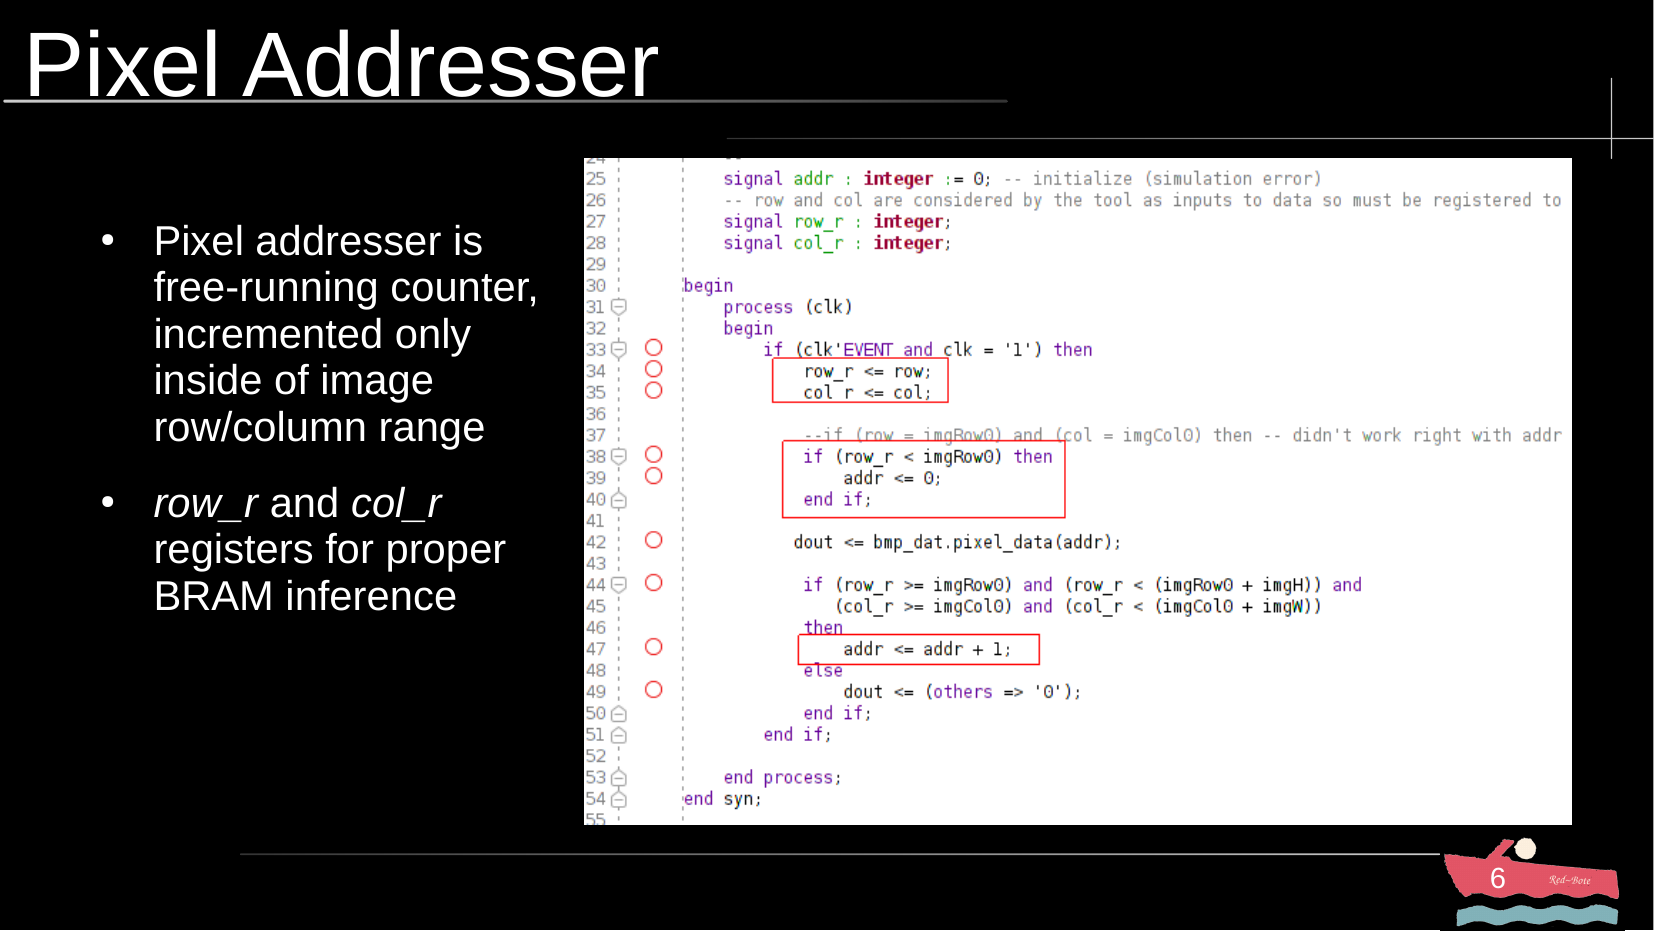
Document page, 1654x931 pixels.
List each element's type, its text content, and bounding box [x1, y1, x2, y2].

title Pixel Addresser [23, 11, 1589, 119]
picture [1440, 830, 1625, 931]
picture [584, 158, 1572, 826]
list Pixel addresser is free-running counter, incremented only inside of image row/column range row_r and col_r registers for proper BRAM inference [82, 217, 563, 751]
